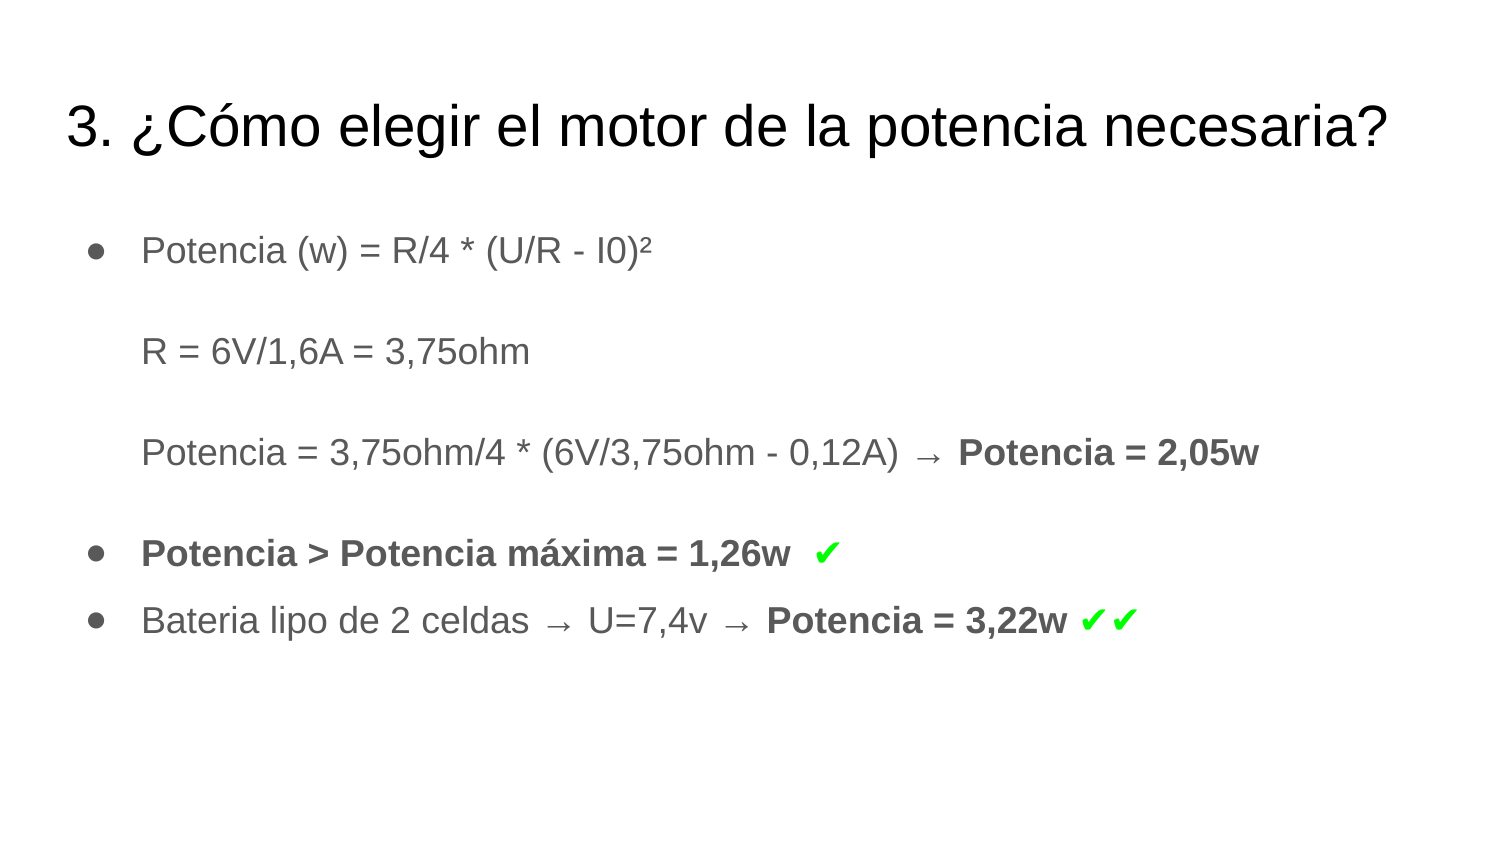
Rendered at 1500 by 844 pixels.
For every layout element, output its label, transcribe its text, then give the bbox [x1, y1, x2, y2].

list Potencia (w) = R/4 * (U/R - I0)² R = 6V/1,6A = 3,75ohm Potencia = 3,75ohm/4 * (6V/3,75ohm - 0,12A) → Potencia = 2,05w Potencia > Potencia máxima = 1,26w ✔ Bateria lipo de 2 celdas → U=7,4v → Potencia = 3,22w ✔✔ [51, 189, 1449, 750]
title 3. ¿Cómo elegir el motor de la potencia necesaria? [51, 72, 1449, 167]
